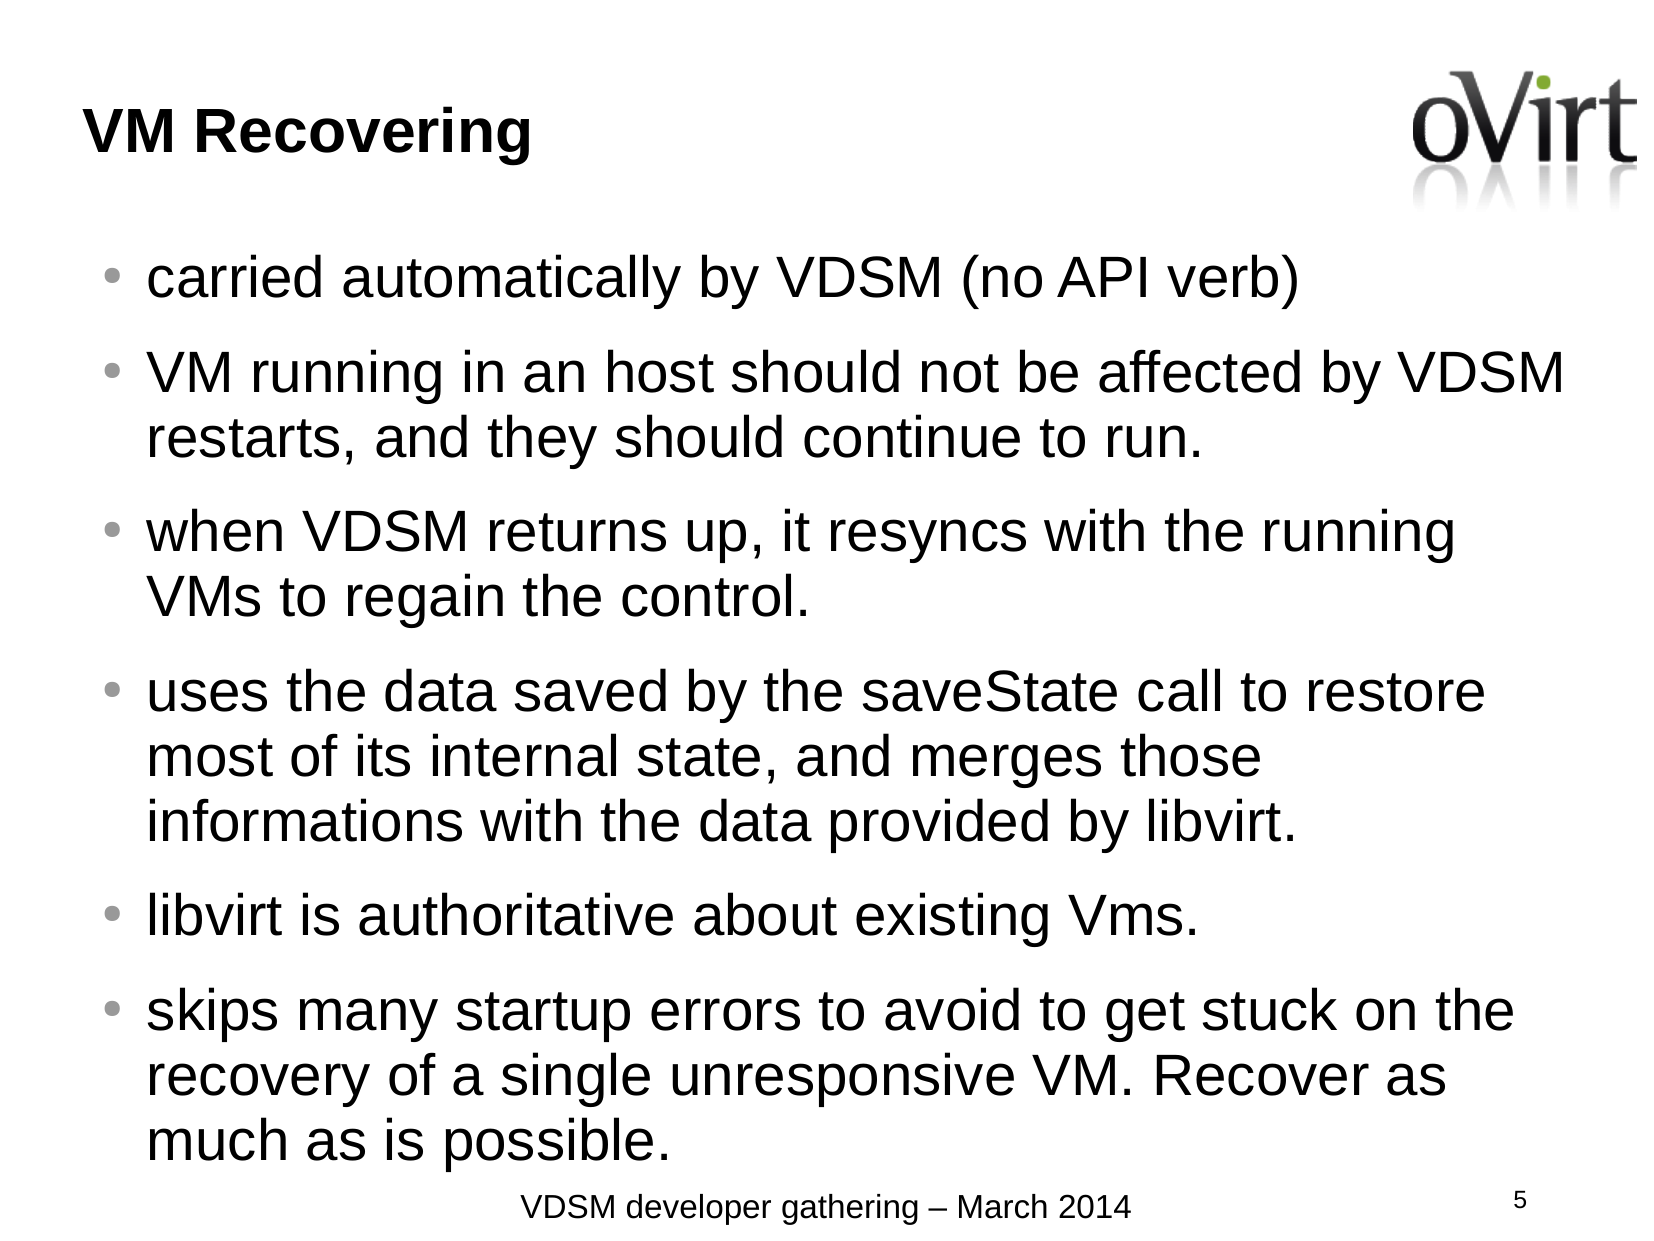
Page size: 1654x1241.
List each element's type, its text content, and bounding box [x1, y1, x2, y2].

picture [1413, 63, 1637, 212]
title VM Recovering [82, 37, 1303, 226]
list carried automatically by VDSM (no API verb) VM running in an host should not be affected by VDSM restarts, and they should continue to run. when VDSM returns up, it resyncs with the running VMs to regain the control. uses the data saved by the saveState call to restore most of its internal state, and merges those informations with the data provided by libvirt. libvirt is authoritative about existing Vms. skips many startup errors to avoid to get stuck on the recovery of a single unresponsive VM. Recover as much as is possible. [86, 244, 1576, 1173]
